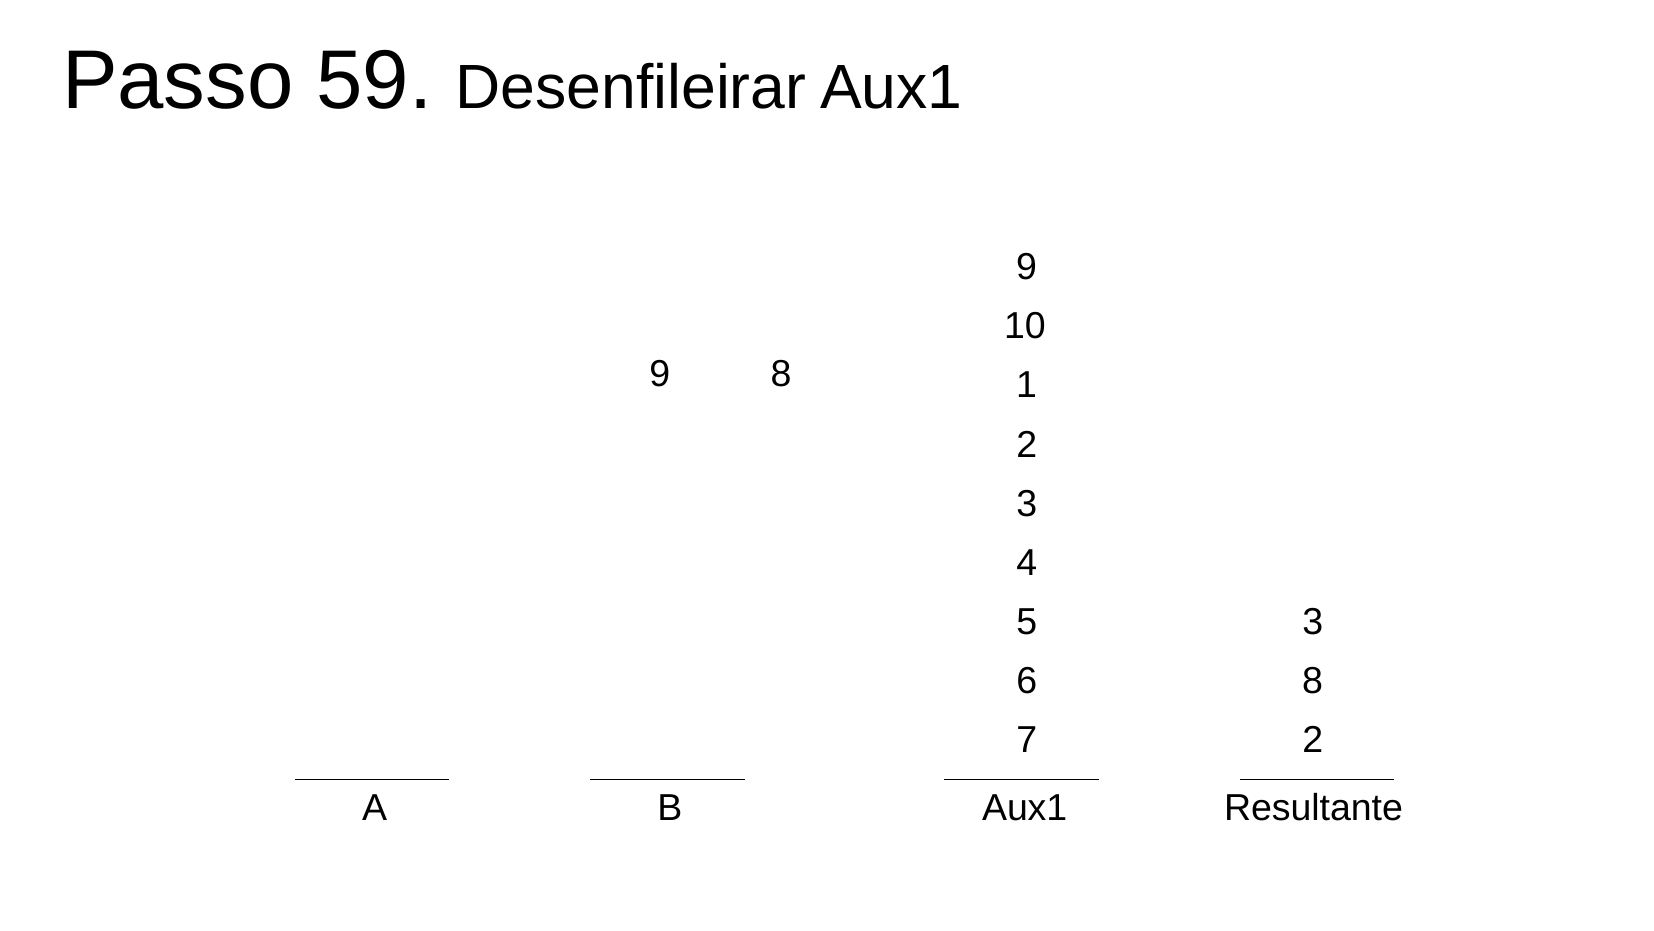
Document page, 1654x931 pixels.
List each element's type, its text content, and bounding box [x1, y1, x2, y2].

text_box 6 [1001, 651, 1053, 709]
text_box 3 [1287, 592, 1338, 650]
text_box 1 [1001, 356, 1052, 414]
text_box 3 [1001, 474, 1052, 532]
text_box 9 [1001, 238, 1052, 296]
text_box Aux1 [967, 780, 1083, 837]
text_box 9 [634, 344, 686, 402]
text_box 4 [1001, 533, 1052, 591]
text_box A [347, 779, 508, 837]
text_box 8 [755, 344, 807, 402]
text_box 2 [1287, 710, 1338, 768]
text_box 2 [1001, 415, 1052, 473]
text_box 5 [1001, 592, 1052, 650]
text_box B [642, 780, 698, 837]
text_box 8 [1287, 651, 1338, 709]
text_box Passo 59. Desenfileirar Aux1 [47, 25, 1607, 274]
text_box 10 [989, 297, 1061, 355]
text_box Resultante [1209, 779, 1418, 837]
text_box 7 [1001, 710, 1053, 768]
